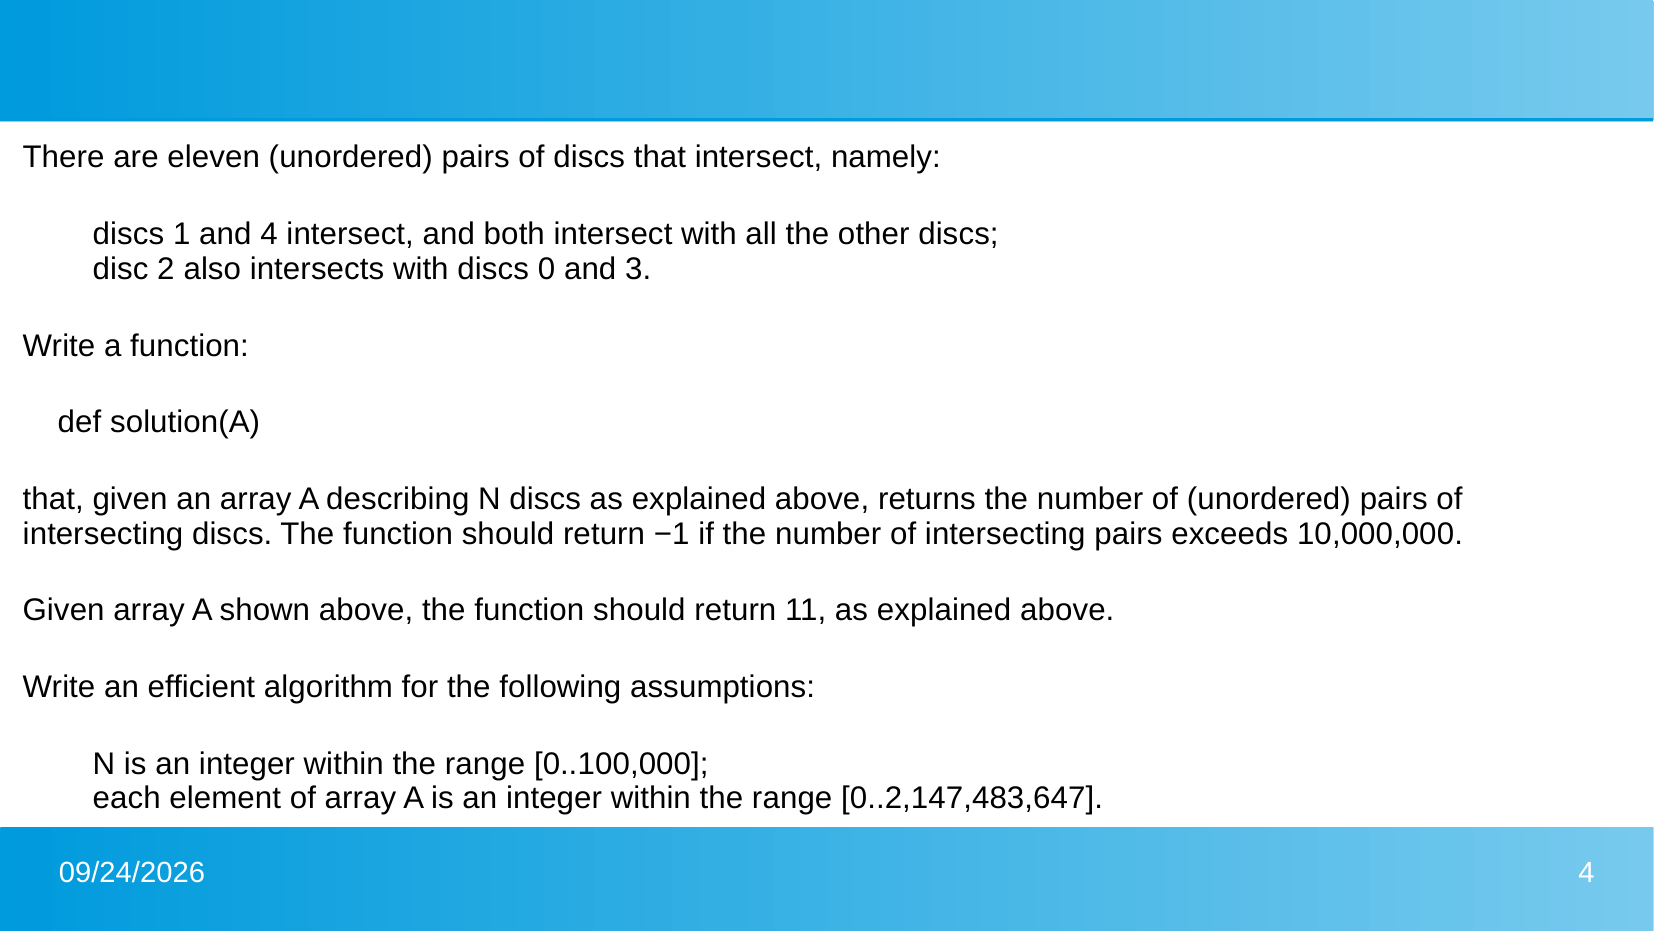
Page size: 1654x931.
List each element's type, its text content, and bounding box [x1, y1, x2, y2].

text_box There are eleven (unordered) pairs of discs that intersect, namely: discs 1 and 4 intersect, and both intersect with all the other discs; disc 2 also intersects with discs 0 and 3. Write a function: def solution(A) that, given an array A describing N discs as explained above, returns the number of (unordered) pairs of intersecting discs. The function should return −1 if the number of intersecting pairs exceeds 10,000,000. Given array A shown above, the function should return 11, as explained above. Write an efficient algorithm for the following assumptions: N is an integer within the range [0..100,000]; each element of array A is an integer within the range [0..2,147,483,647]. [7, 132, 1621, 907]
